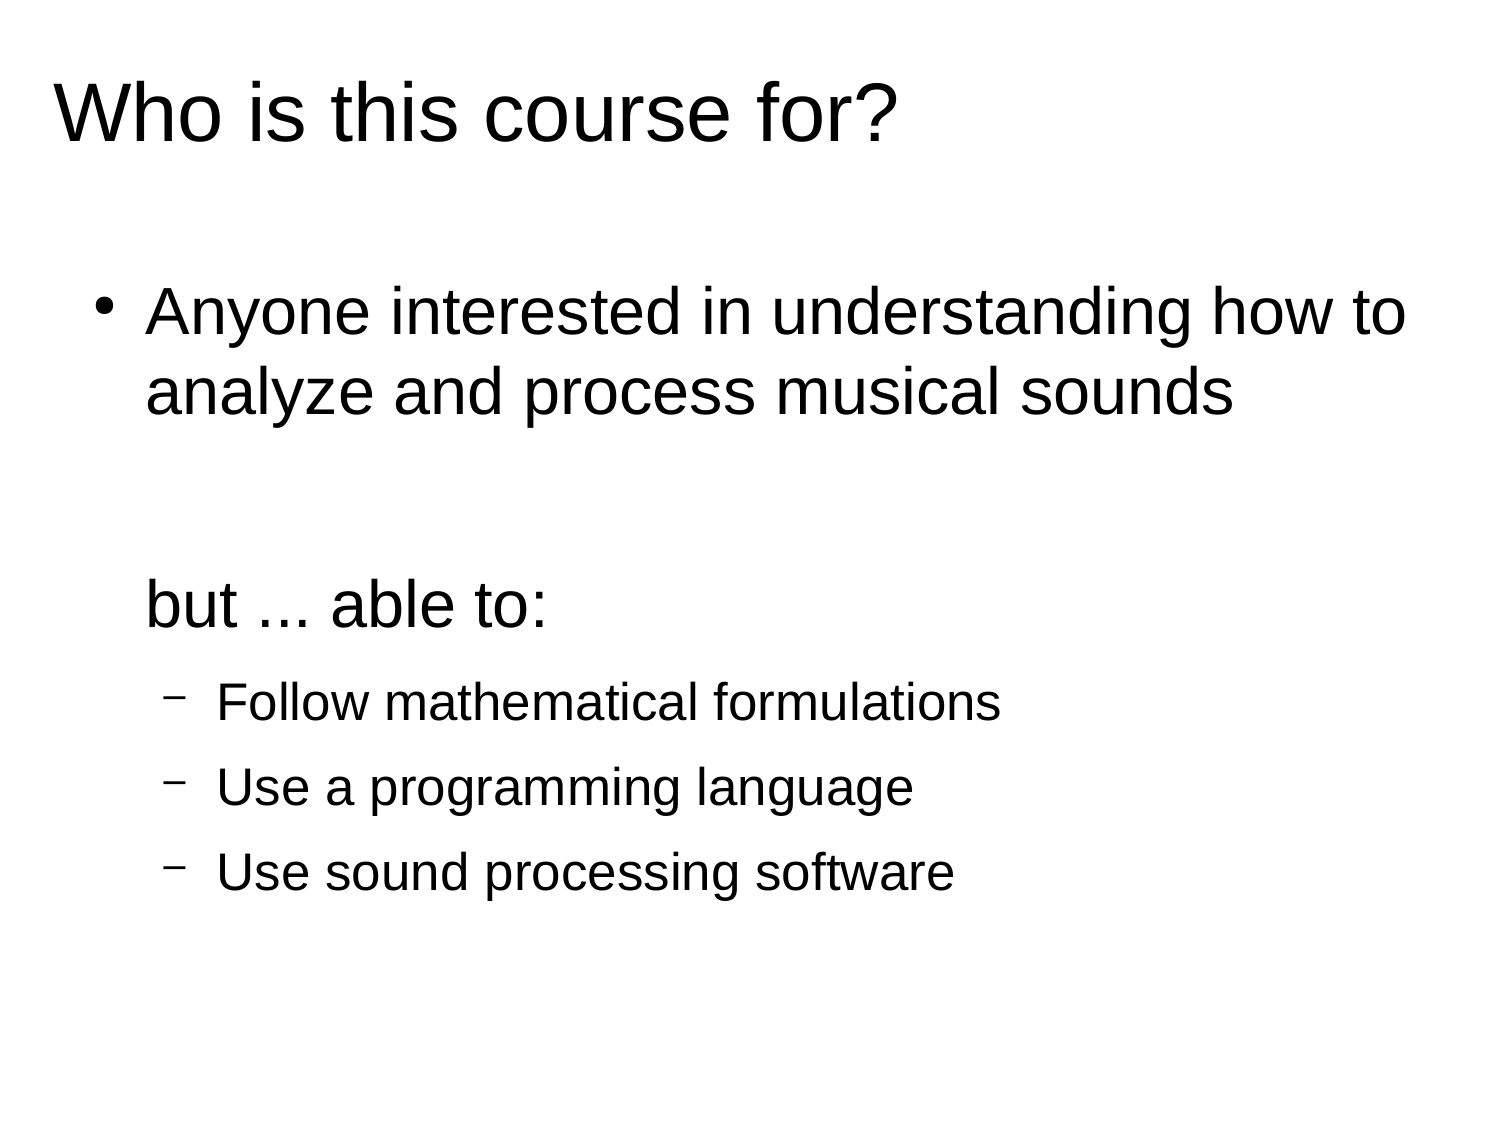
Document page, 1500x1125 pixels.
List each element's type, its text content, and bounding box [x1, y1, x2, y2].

list Anyone interested in understanding how to analyze and process musical sounds but ... able to: Follow mathematical formulations Use a programming language Use sound processing software [75, 263, 1425, 1006]
title Who is this course for? [53, 18, 1403, 207]
